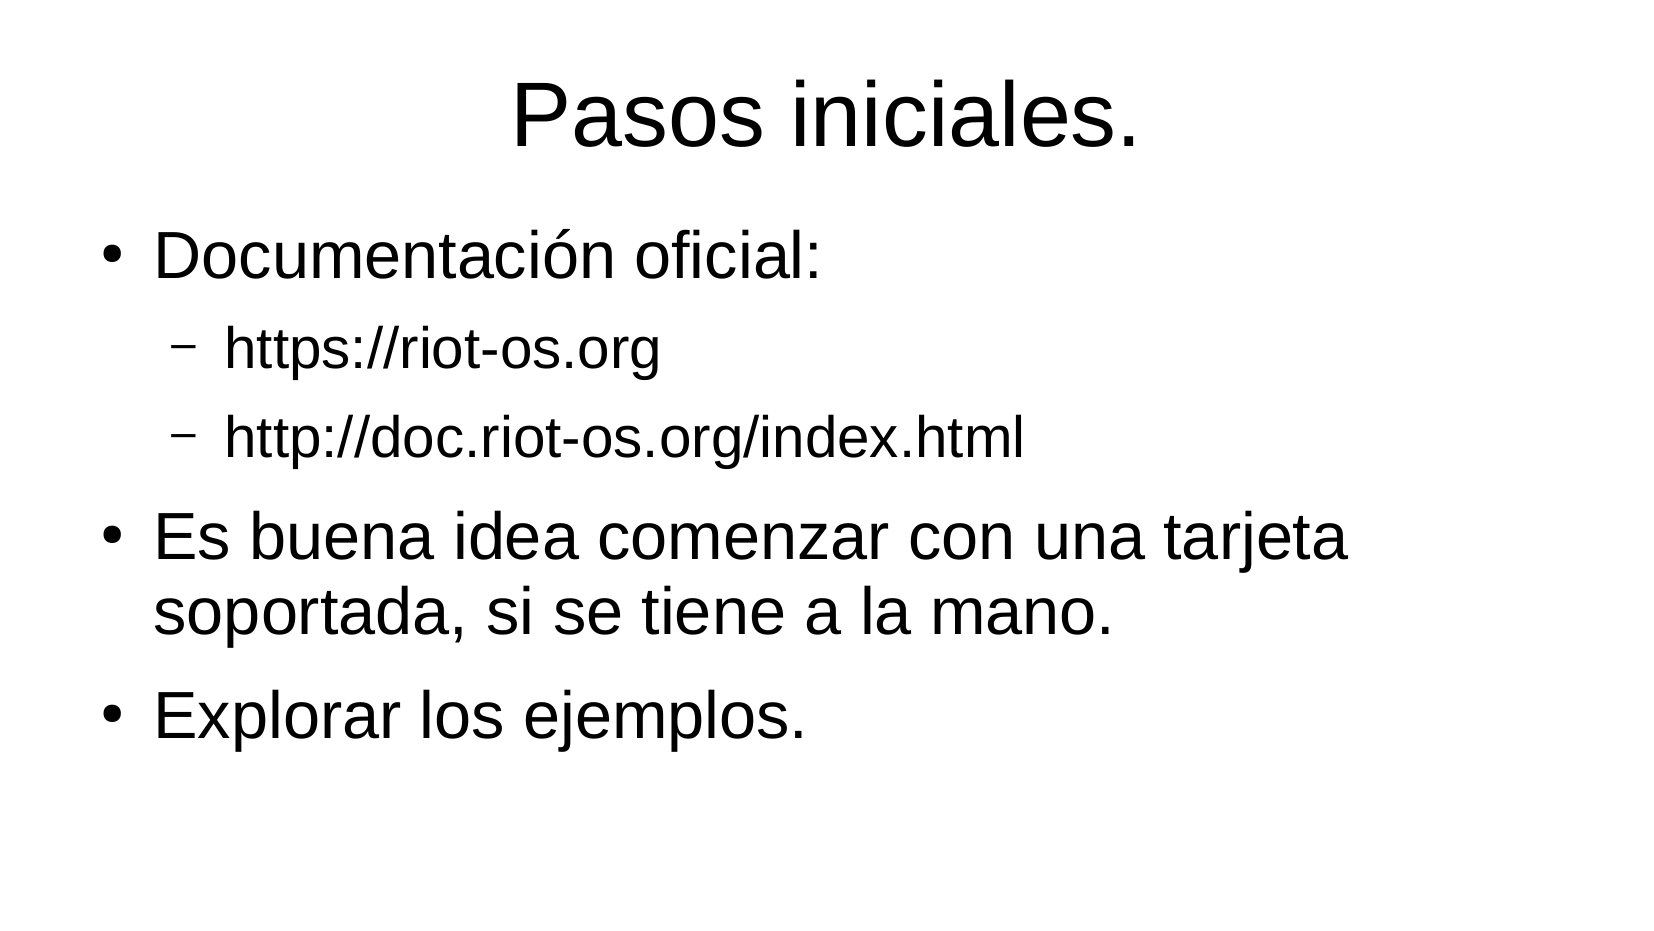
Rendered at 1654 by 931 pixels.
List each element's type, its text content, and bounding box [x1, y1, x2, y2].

title Pasos iniciales. [82, 37, 1571, 193]
list Documentación oficial: https://riot-os.org http://doc.riot-os.org/index.html Es buena idea comenzar con una tarjeta soportada, si se tiene a la mano. Explorar los ejemplos. [82, 217, 1571, 758]
